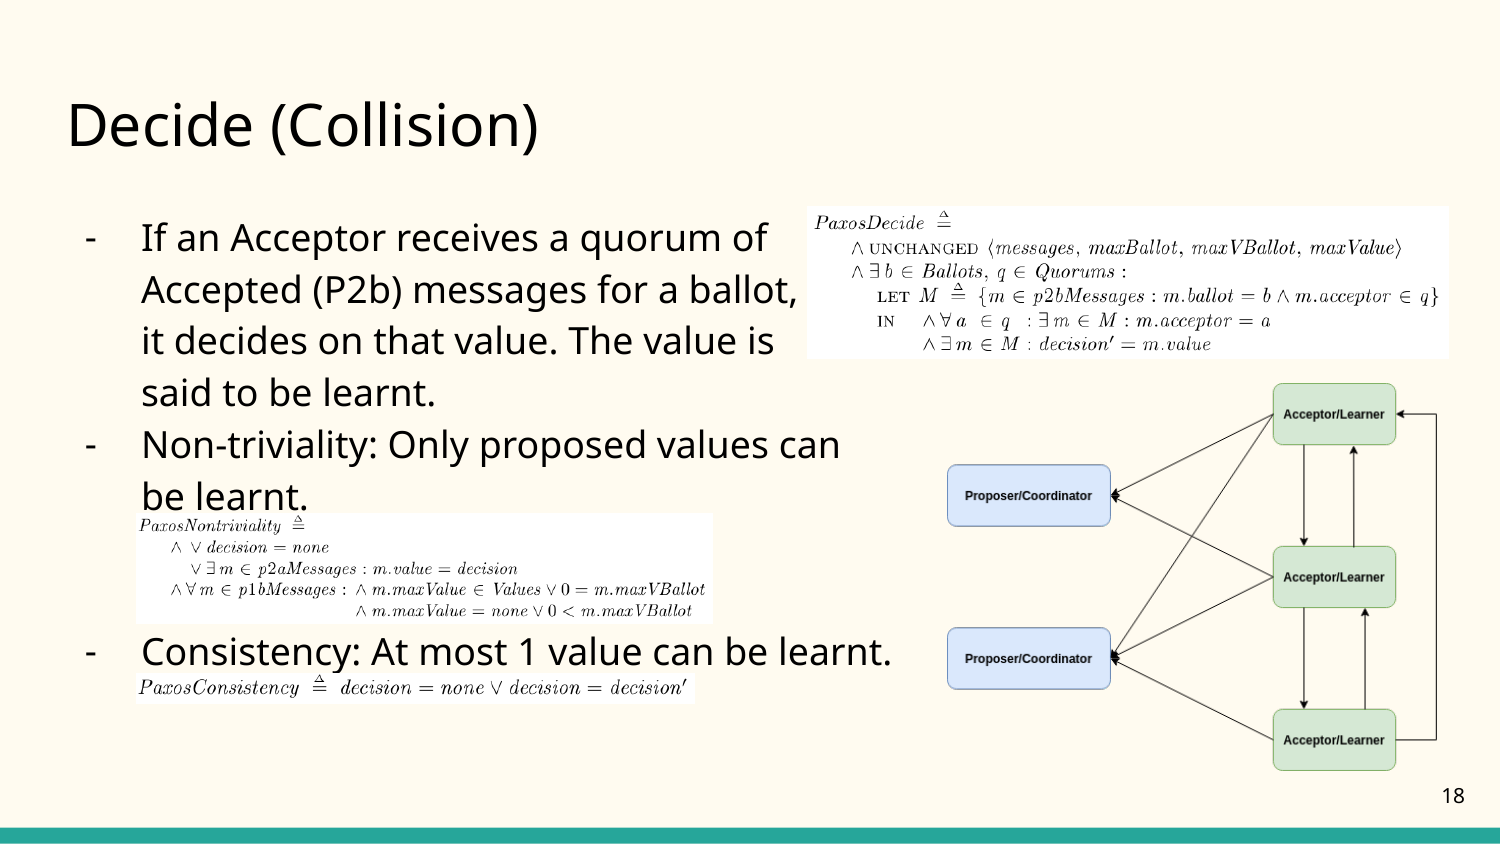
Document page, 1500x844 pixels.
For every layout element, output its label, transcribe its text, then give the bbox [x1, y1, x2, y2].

slide_number <number> [1389, 764, 1480, 830]
picture [136, 513, 713, 624]
title Decide (Collision) [51, 72, 1449, 174]
picture [947, 383, 1445, 772]
list If an Acceptor receives a quorum of Accepted (P2b) messages for a ballot, it decides on that value. The value is said to be learnt. Non-triviality: Only proposed values can be learnt. Consistency: At most 1 value can be learnt. [51, 192, 1449, 750]
picture [136, 673, 695, 704]
picture [807, 206, 1449, 359]
